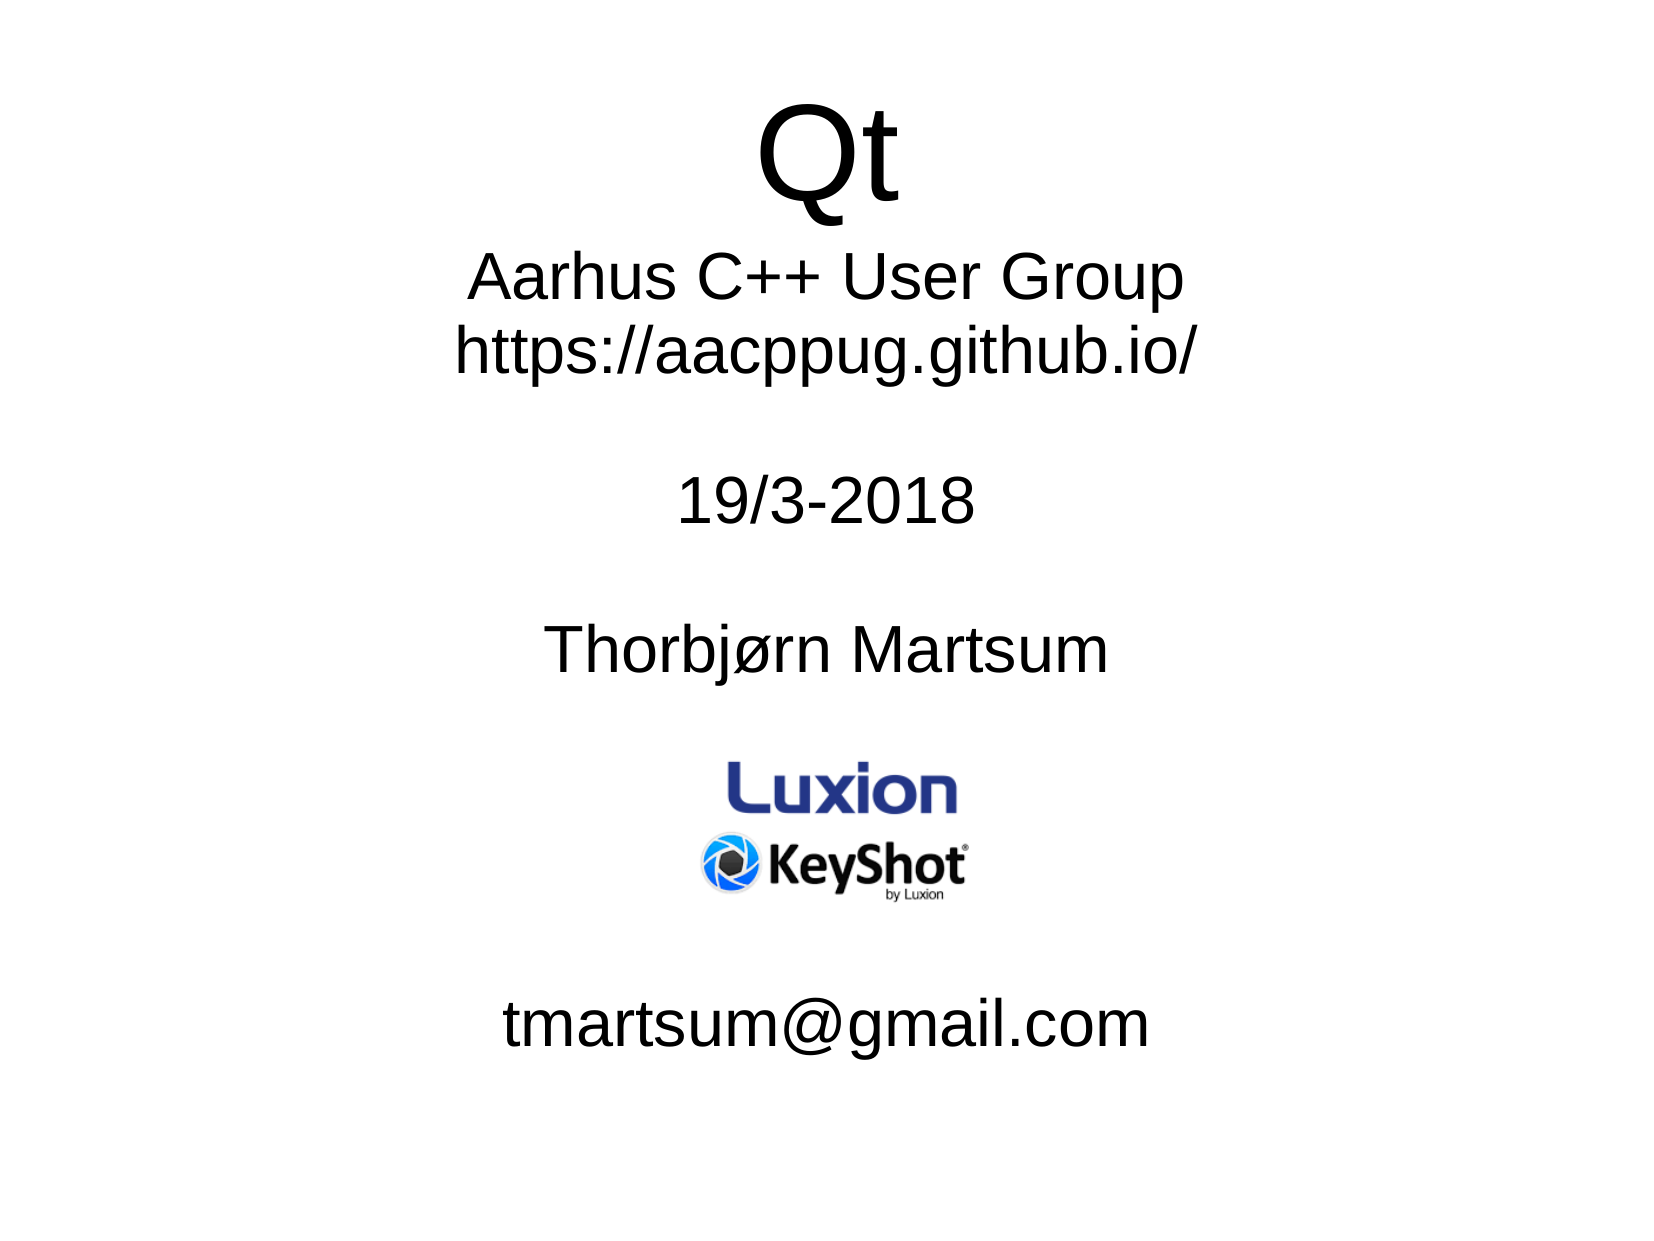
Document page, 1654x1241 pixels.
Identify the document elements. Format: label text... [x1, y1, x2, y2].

subtitle Aarhus C++ User Group https://aacppug.github.io/ 19/3-2018 Thorbjørn Martsum tmartsum@gmail.com [82, 241, 1571, 1059]
picture [696, 749, 976, 909]
title Qt [82, 49, 1571, 241]
